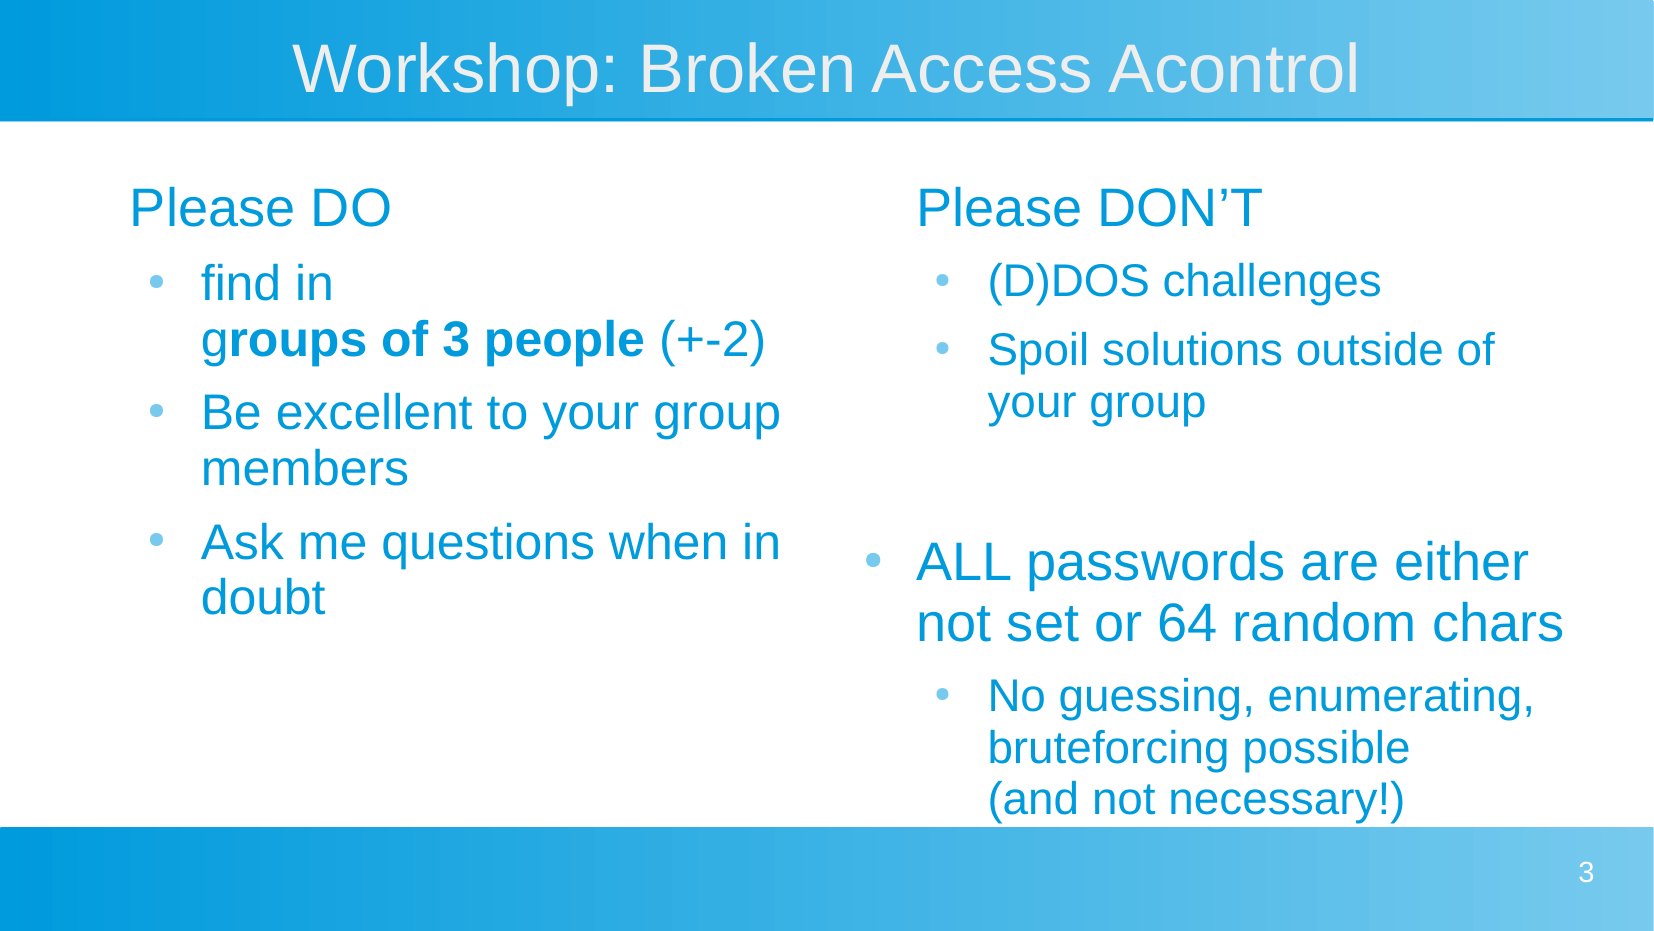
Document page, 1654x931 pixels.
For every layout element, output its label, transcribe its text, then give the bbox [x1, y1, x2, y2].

title Workshop: Broken Access Acontrol [59, 29, 1595, 108]
list Please DON’T (D)DOS challenges Spoil solutions outside of your group ALL passwords are either not set or 64 random chars No guessing, enumerating, bruteforcing possible (and not necessary!) [845, 177, 1596, 768]
list Please DO find in groups of 3 people (+-2) Be excellent to your group members Ask me questions when in doubt [59, 177, 809, 768]
